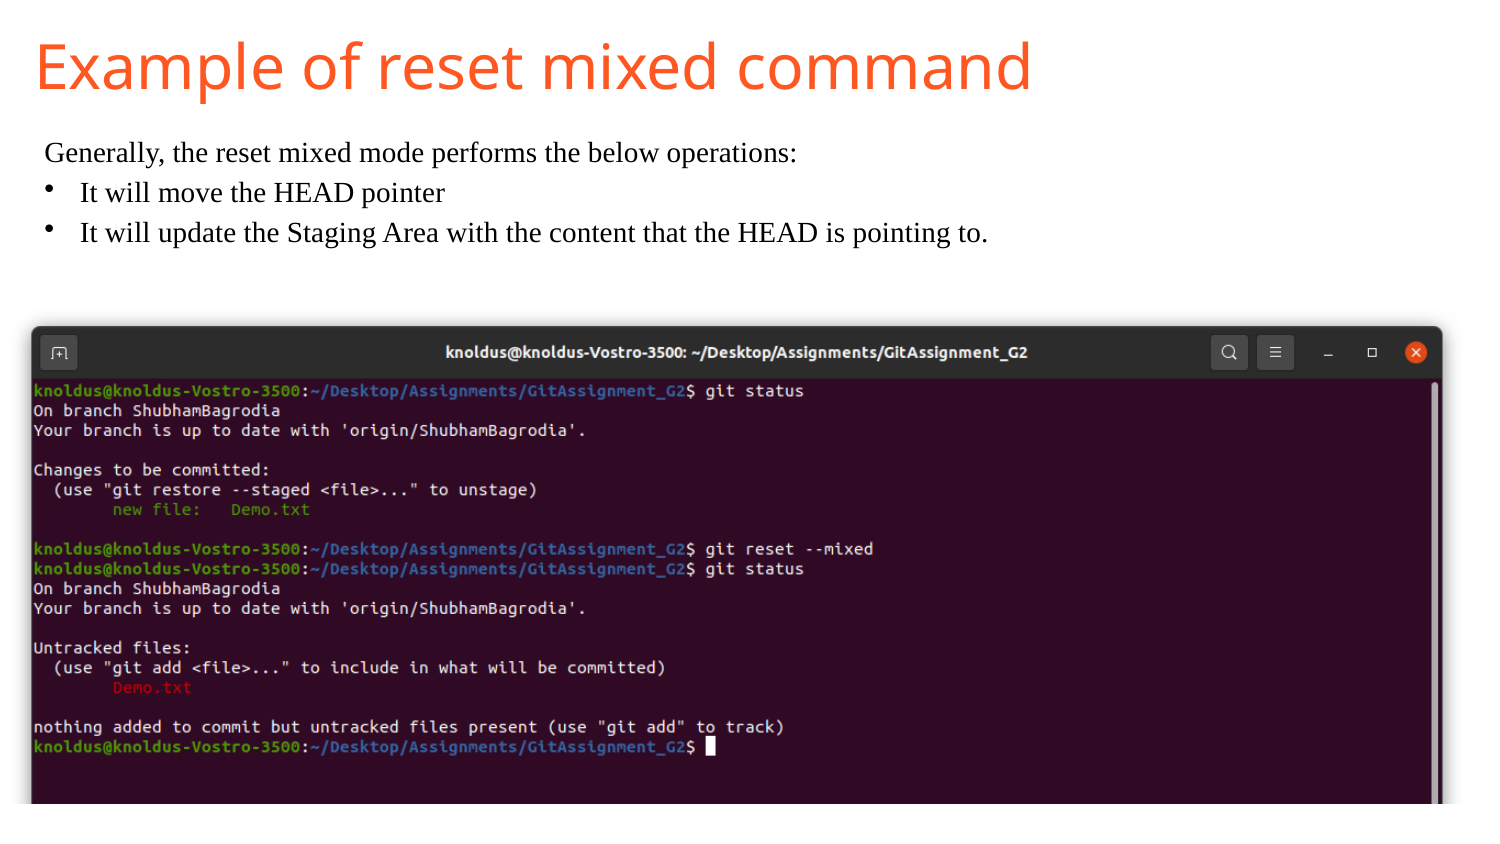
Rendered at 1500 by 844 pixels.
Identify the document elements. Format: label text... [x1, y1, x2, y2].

picture [4, 302, 1470, 804]
text_box Example of reset mixed command [19, 12, 1418, 107]
text_box Generally, the reset mixed mode performs the below operations: It will move the HEAD pointer It will update the Staging Area with the content that the HEAD is pointing to. [29, 112, 1028, 260]
